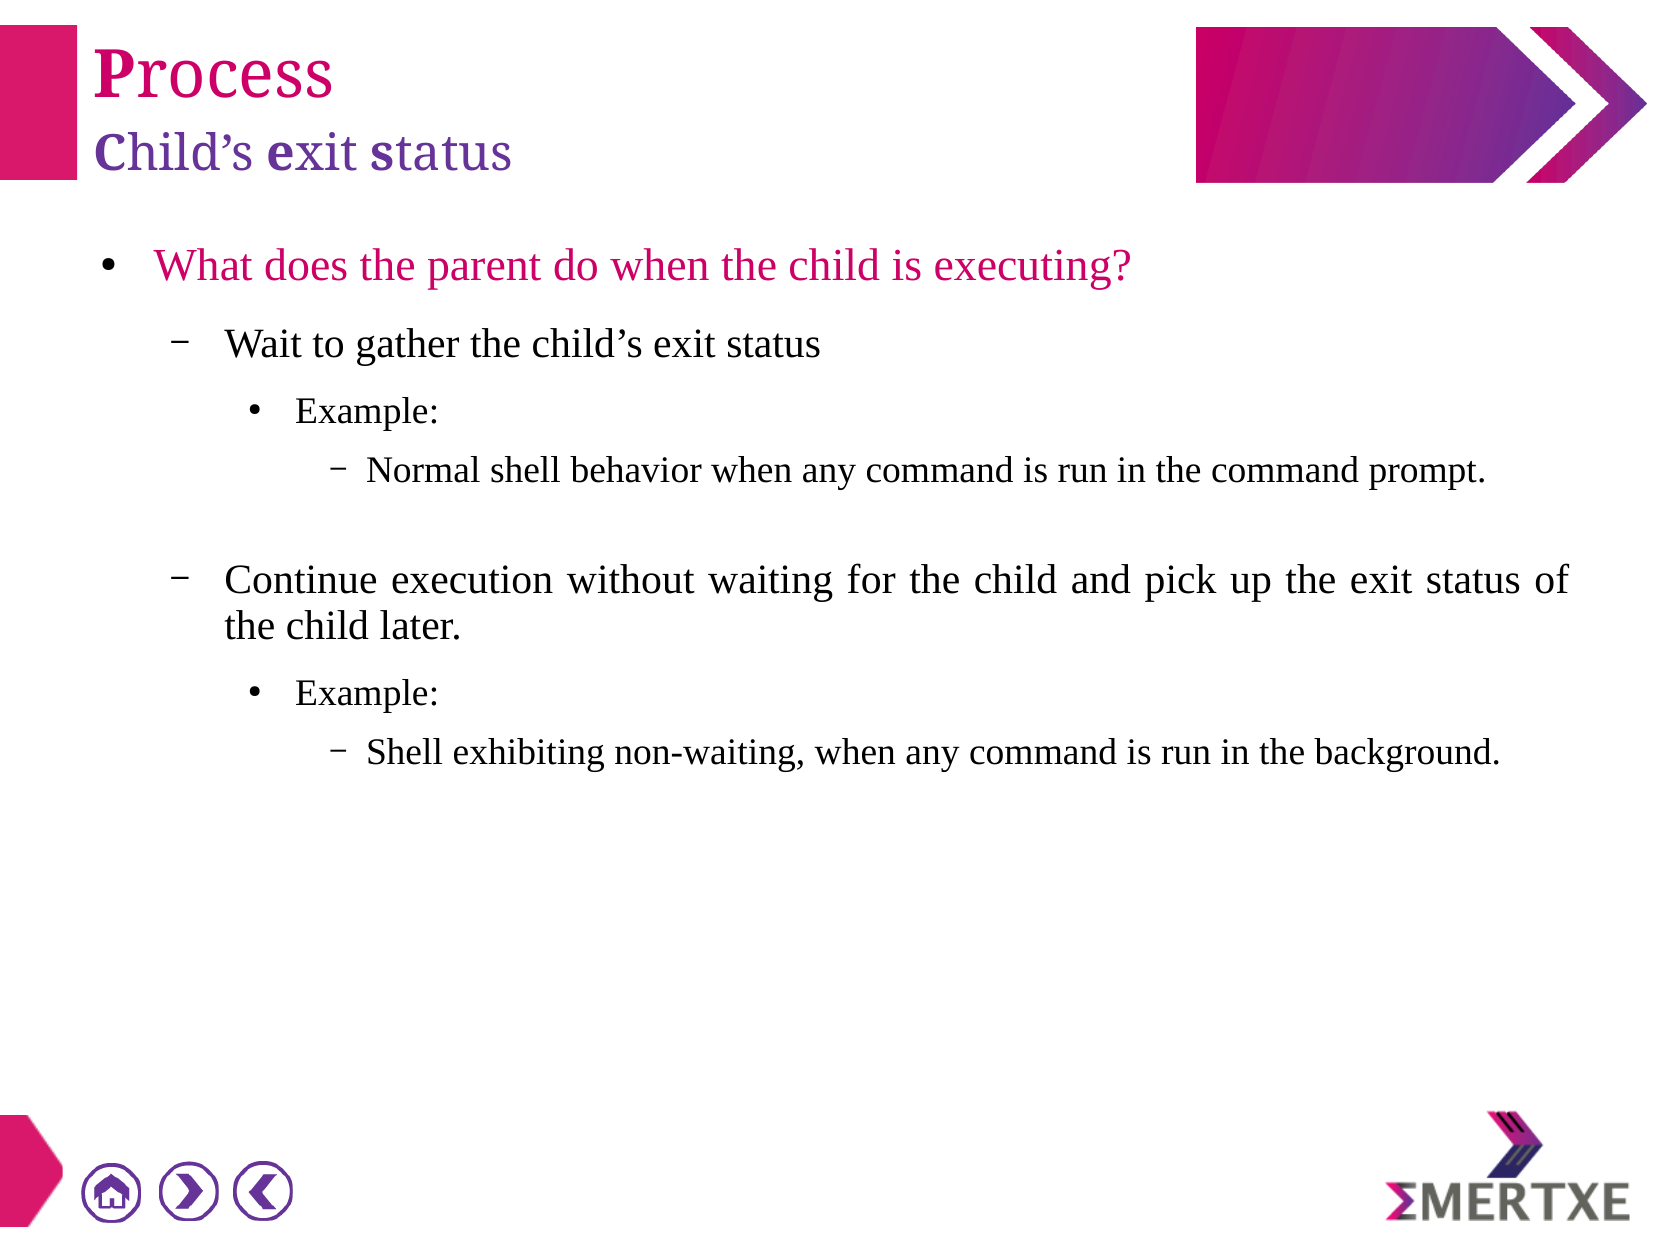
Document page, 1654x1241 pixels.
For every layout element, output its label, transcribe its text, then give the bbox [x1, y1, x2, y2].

picture [1571, 27, 1647, 183]
list What does the parent do when the child is executing? Wait to gather the child’s exit status Example: Normal shell behavior when any command is run in the command prompt. Continue execution without waiting for the child and pick up the exit status of the child later. Example: Shell exhibiting non-waiting, when any command is run in the background. [82, 240, 1571, 1094]
picture [159, 1161, 219, 1221]
picture [233, 1161, 293, 1221]
picture [81, 1163, 141, 1223]
title Process Child’s exit status [93, 2, 1571, 210]
picture [1385, 1107, 1631, 1221]
